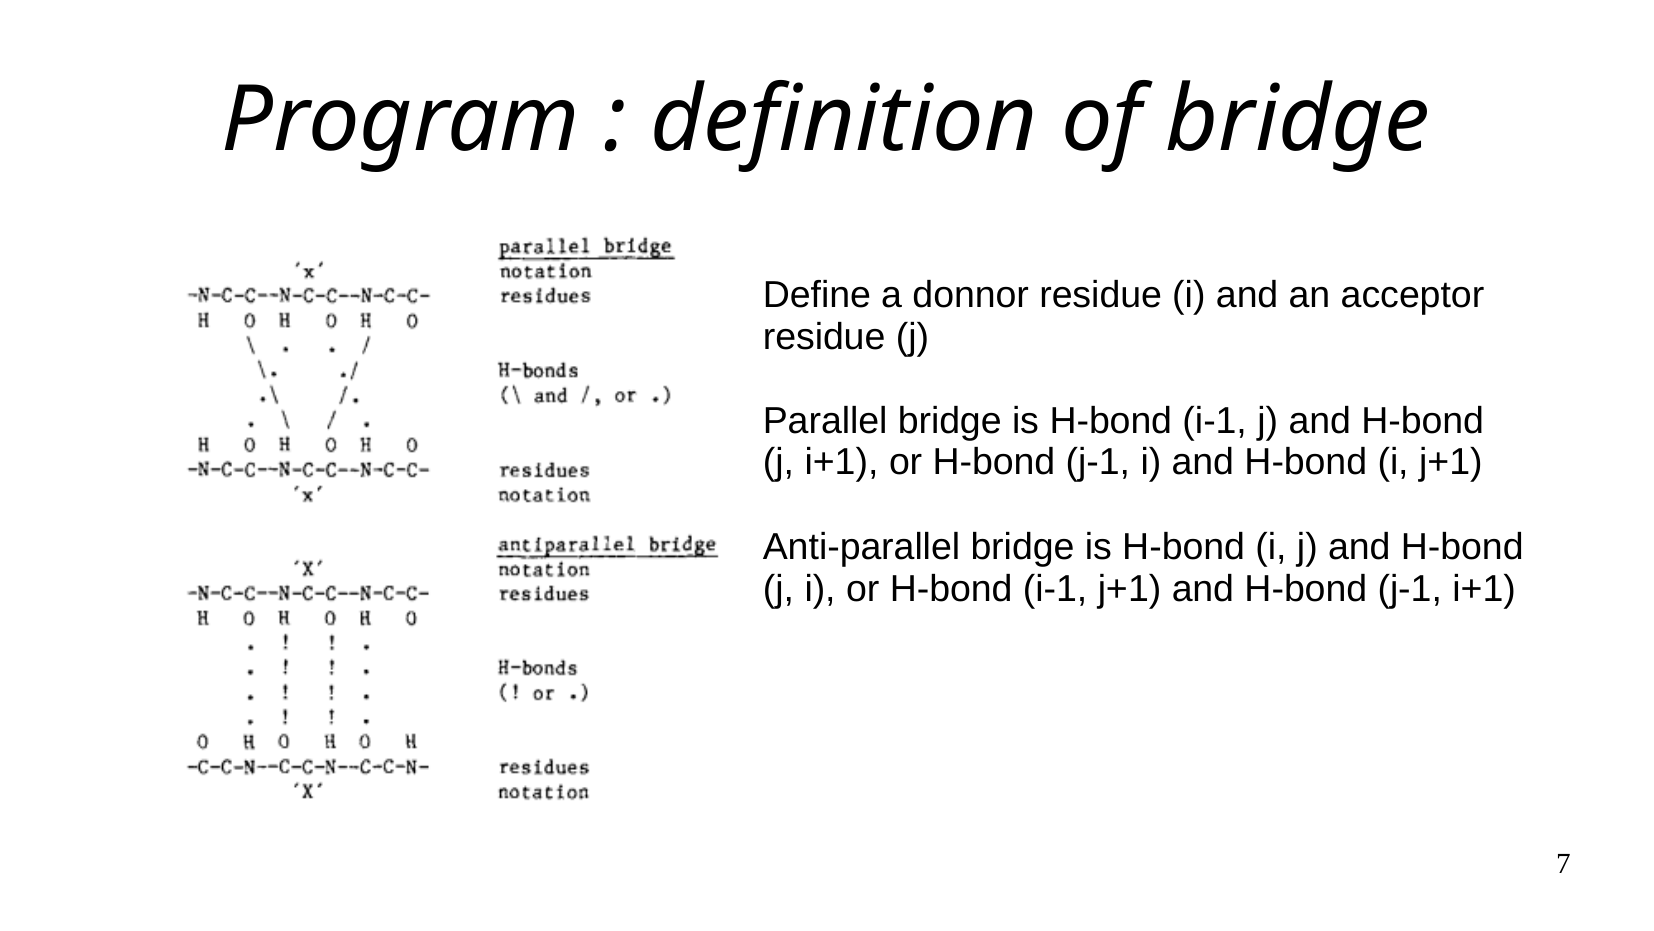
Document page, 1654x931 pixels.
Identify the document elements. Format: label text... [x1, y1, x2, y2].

text_box Define a donnor residue (i) and an acceptor residue (j) Parallel bridge is H-bond (i-1, j) and H-bond (j, i+1), or H-bond (j-1, i) and H-bond (i, j+1) Anti-parallel bridge is H-bond (i, j) and H-bond (j, i), or H-bond (i-1, j+1) and H-bond (j-1, i+1) [748, 265, 1539, 709]
picture [118, 217, 768, 827]
title Program : definition of bridge [82, 37, 1571, 193]
